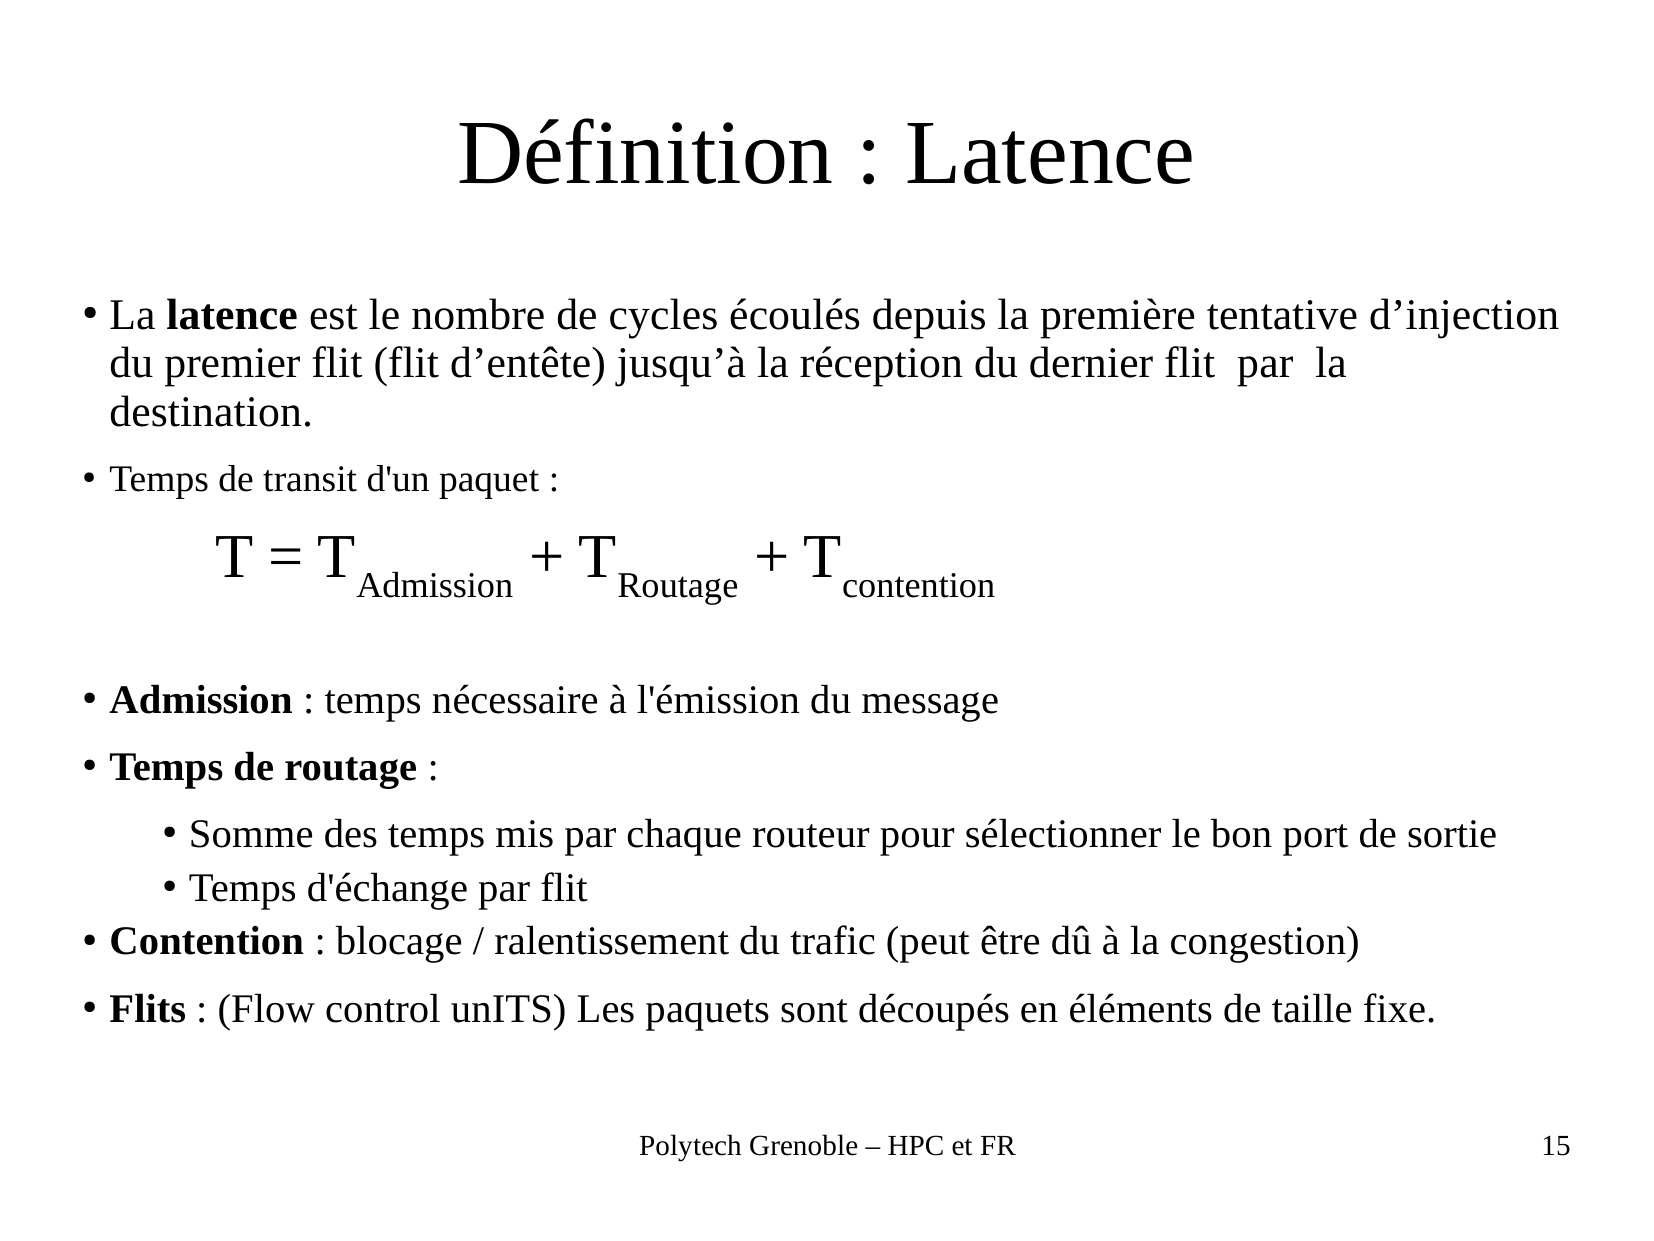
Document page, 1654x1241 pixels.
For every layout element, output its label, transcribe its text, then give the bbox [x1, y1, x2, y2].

list La latence est le nombre de cycles écoulés depuis la première tentative d’injection du premier flit (flit d’entête) jusqu’à la réception du dernier flit par la destination. Temps de transit d'un paquet : T = TAdmission + TRoutage + Tcontention Admission : temps nécessaire à l'émission du message Temps de routage : Somme des temps mis par chaque routeur pour sélectionner le bon port de sortie Temps d'échange par flit Contention : blocage / ralentissement du trafic (peut être dû à la congestion) Flits : (Flow control unITS) Les paquets sont découpés en éléments de taille fixe. [82, 237, 1571, 1040]
title Définition : Latence [82, 49, 1571, 237]
